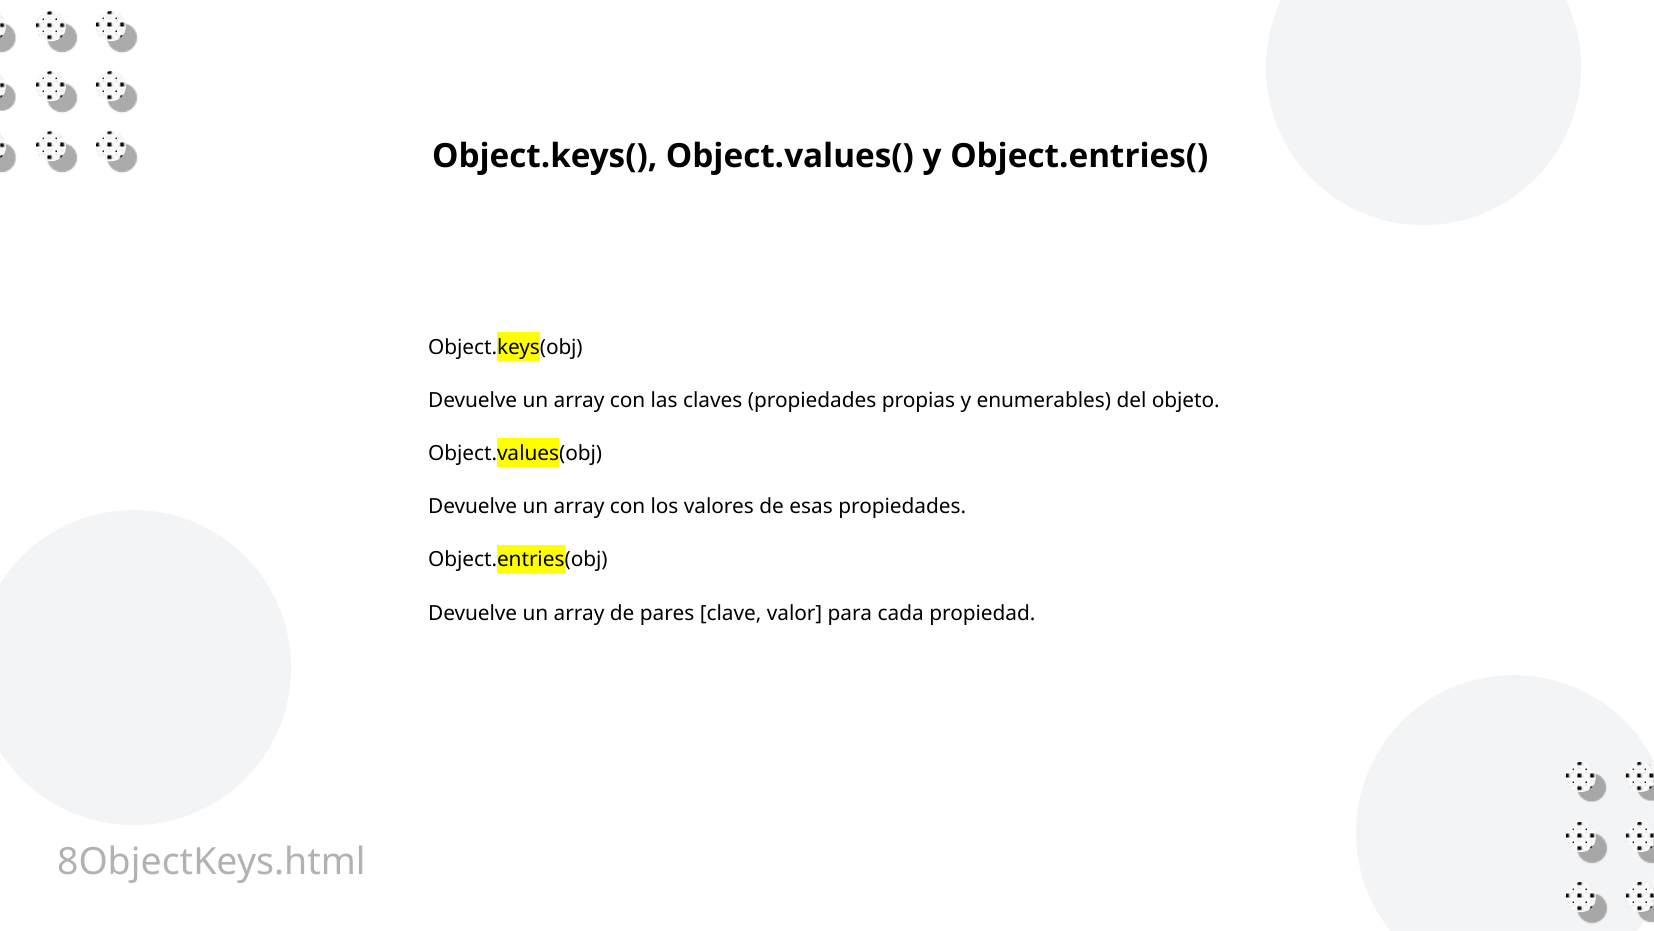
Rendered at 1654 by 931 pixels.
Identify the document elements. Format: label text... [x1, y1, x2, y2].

text_box 8ObjectKeys.html [42, 826, 384, 893]
picture [1625, 821, 1654, 853]
text_box Object.keys(obj) Devuelve un array con las claves (propiedades propias y enumerables) del objeto. Object.values(obj) Devuelve un array con los valores de esas propiedades. Object.entries(obj) Devuelve un array de pares [clave, valor] para cada propiedad. [413, 324, 1249, 683]
picture [95, 11, 126, 42]
picture [35, 71, 66, 102]
picture [1565, 882, 1596, 913]
title Object.keys(), Object.values() y Object.entries() [76, 76, 1565, 233]
picture [1625, 881, 1654, 912]
picture [0, 134, 7, 159]
picture [35, 131, 67, 162]
picture [1625, 761, 1654, 792]
picture [0, 74, 6, 99]
picture [1565, 761, 1596, 793]
picture [1565, 821, 1596, 853]
picture [0, 14, 6, 39]
picture [35, 11, 66, 42]
picture [99, 71, 122, 76]
